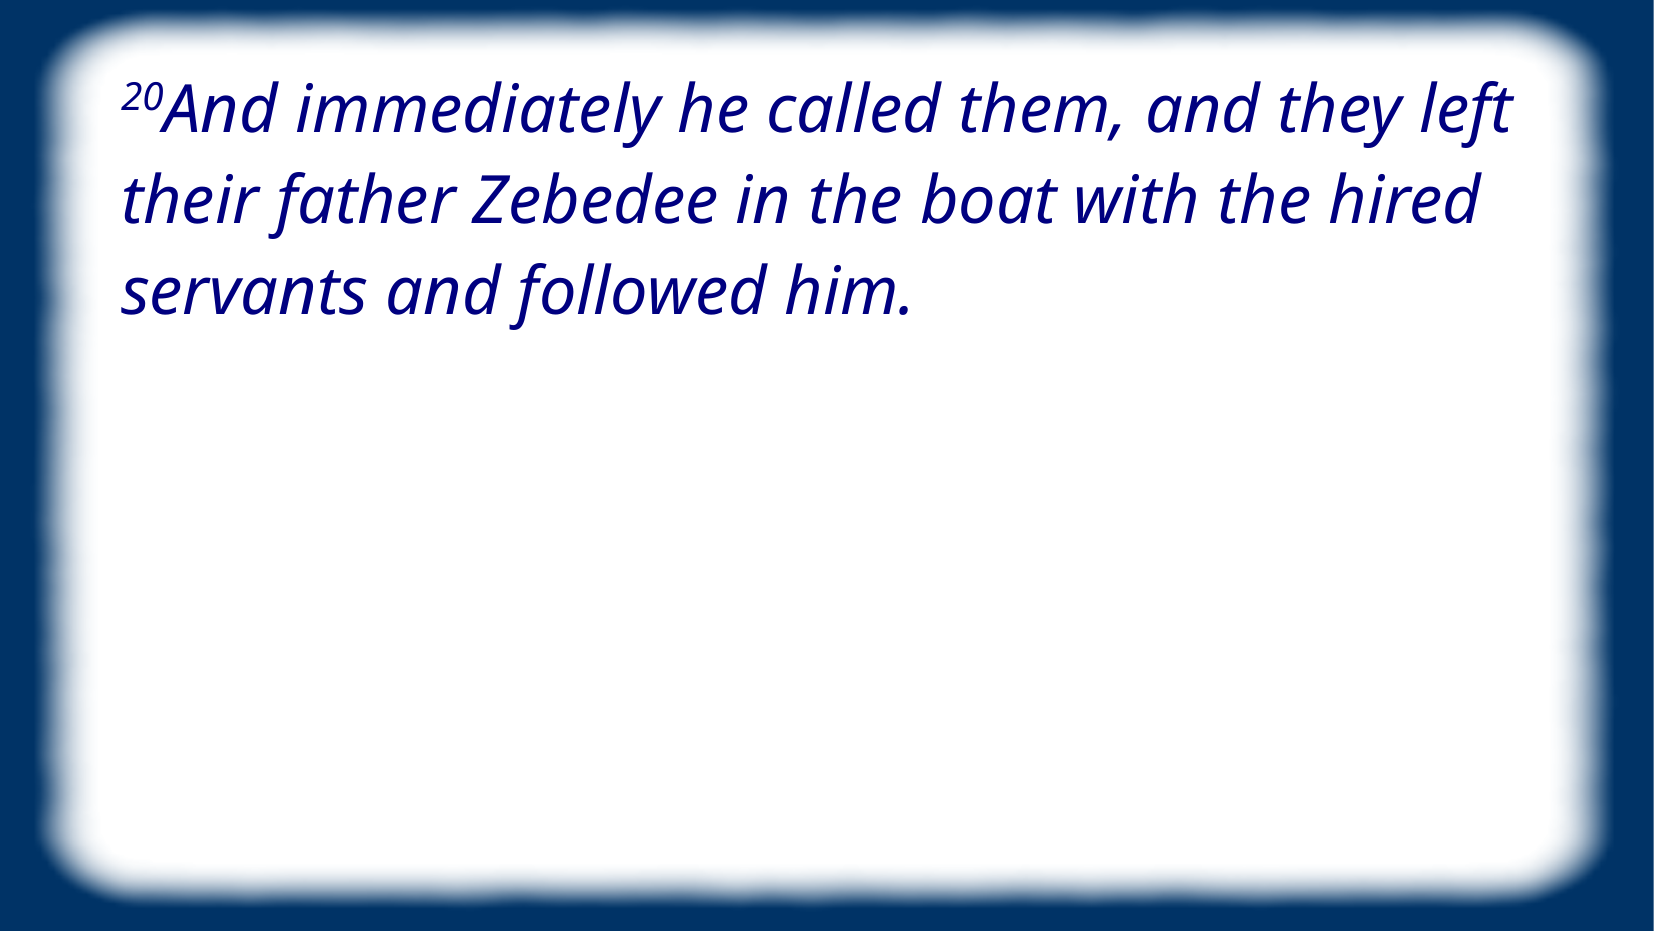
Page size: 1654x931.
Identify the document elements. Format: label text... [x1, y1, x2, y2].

text_box 20And immediately he called them, and they left their father Zebedee in the boat with the hired servants and followed him. [106, 54, 1562, 346]
picture [0, 0, 1654, 931]
